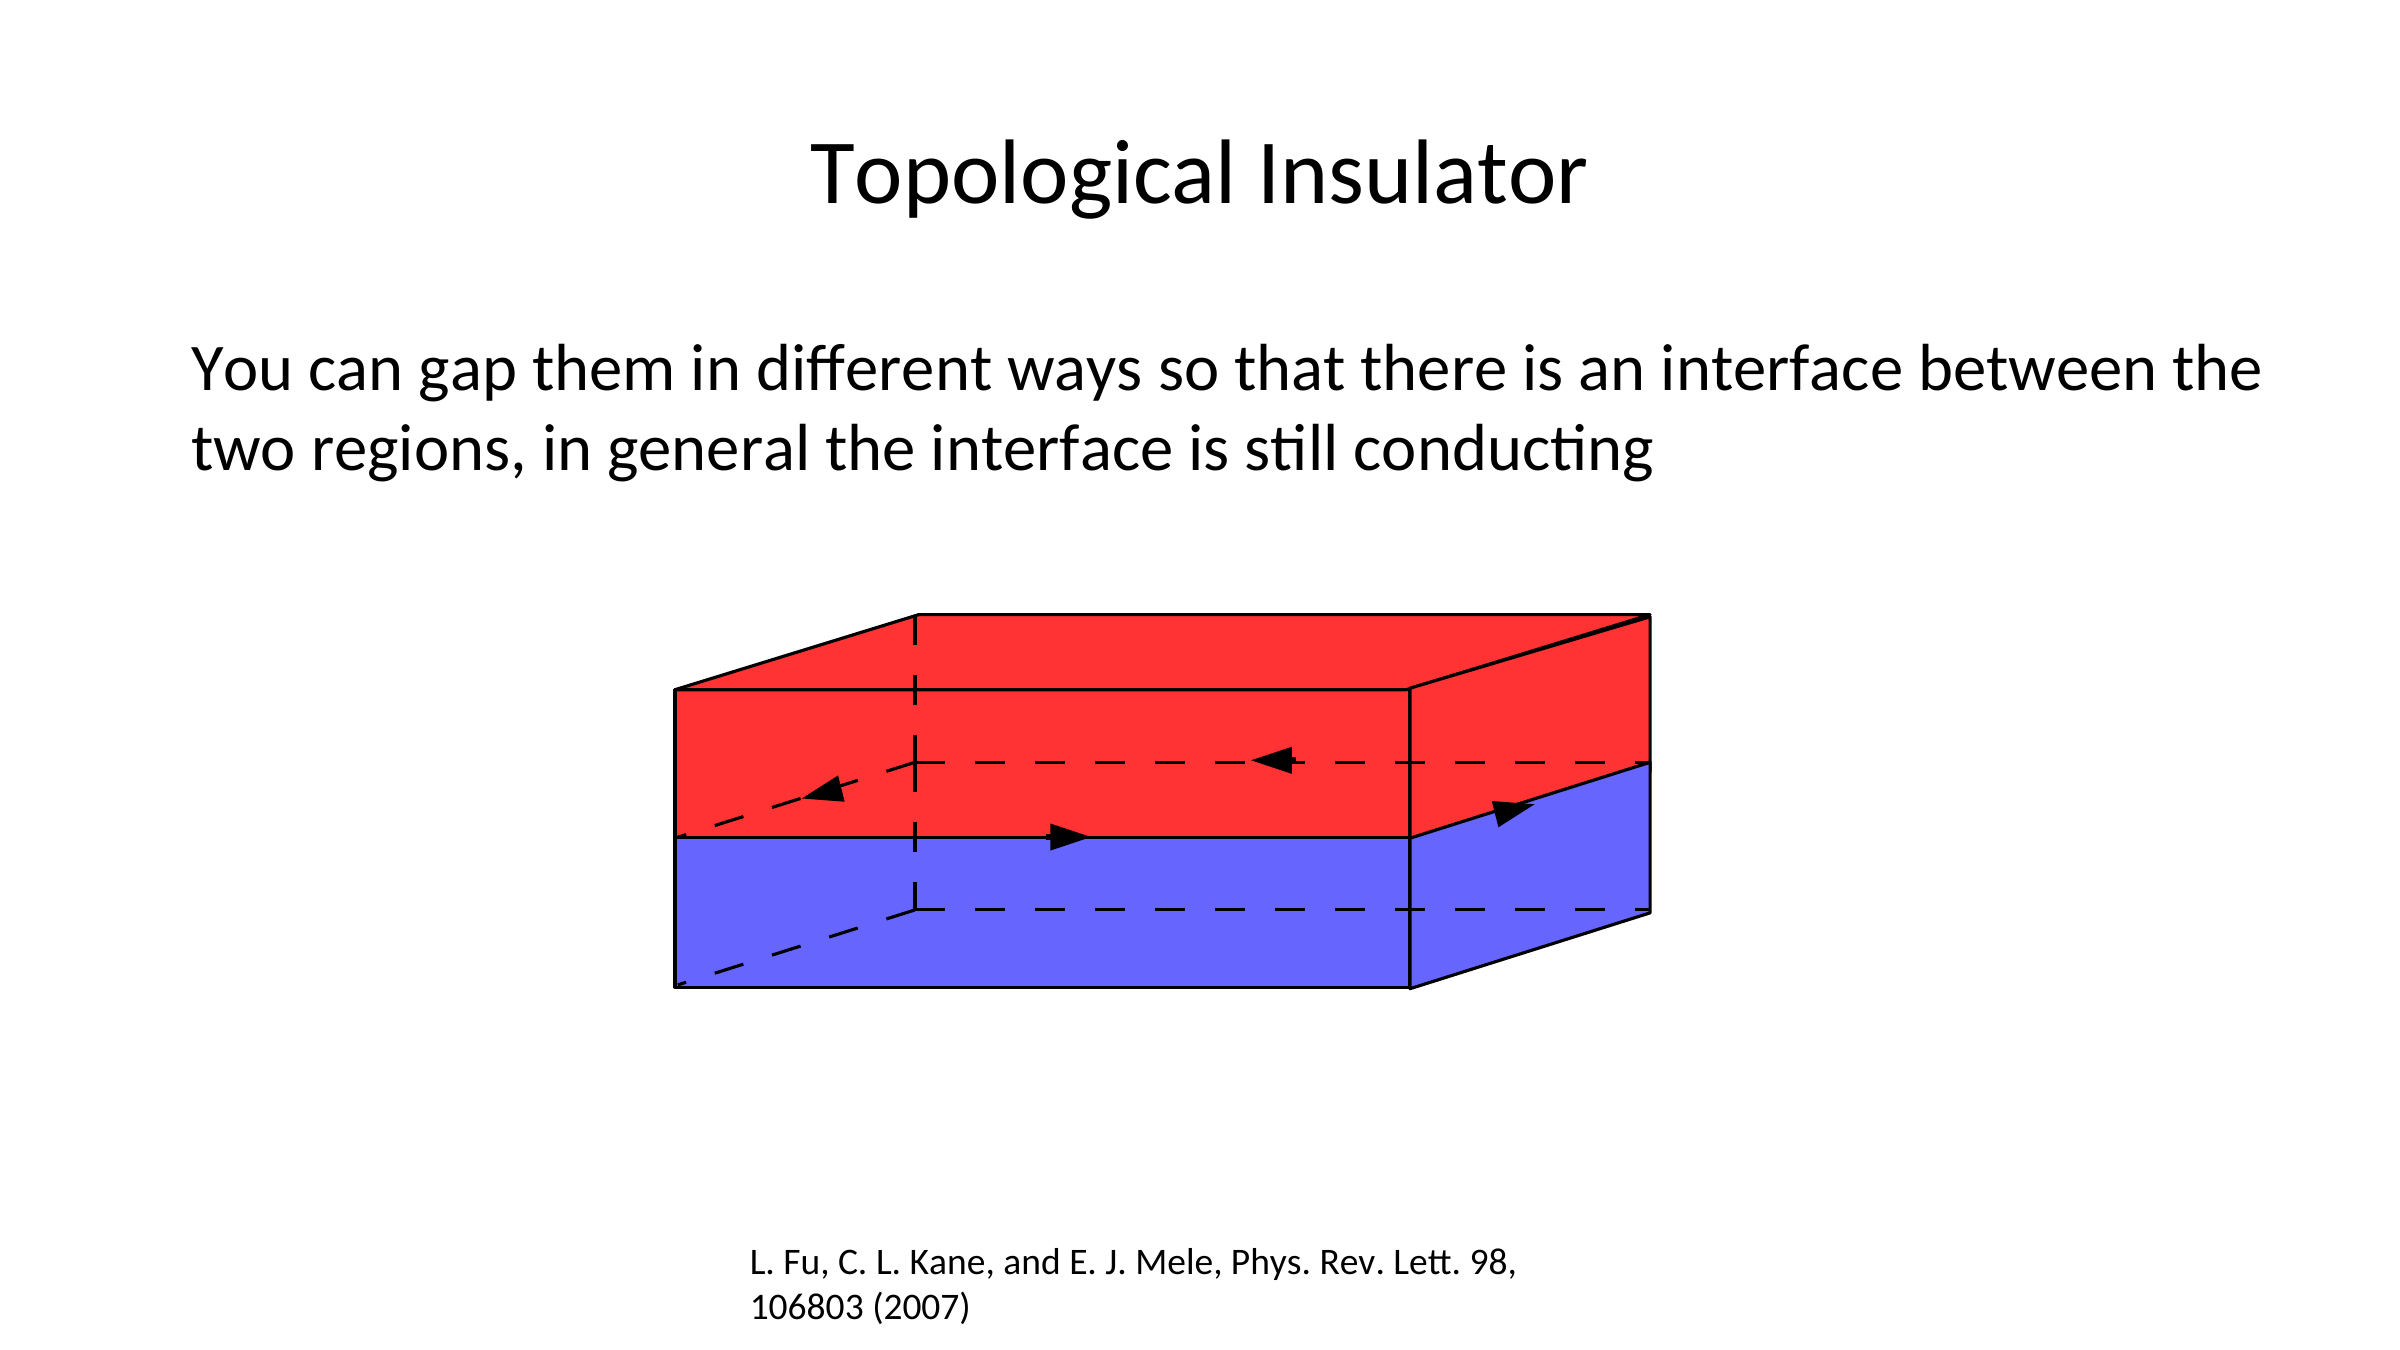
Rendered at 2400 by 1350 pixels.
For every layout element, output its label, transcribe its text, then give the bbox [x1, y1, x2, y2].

text_box [675, 614, 1651, 989]
title Topological Insulator [120, 53, 2280, 280]
list You can gap them in different ways so that there is an interface between the two regions, in general the interface is still conducting [120, 315, 2280, 1287]
text_box L. Fu, C. L. Kane, and E. J. Mele, Phys. Rev. Lett. 98, 106803 (2007) [735, 1230, 1535, 1335]
